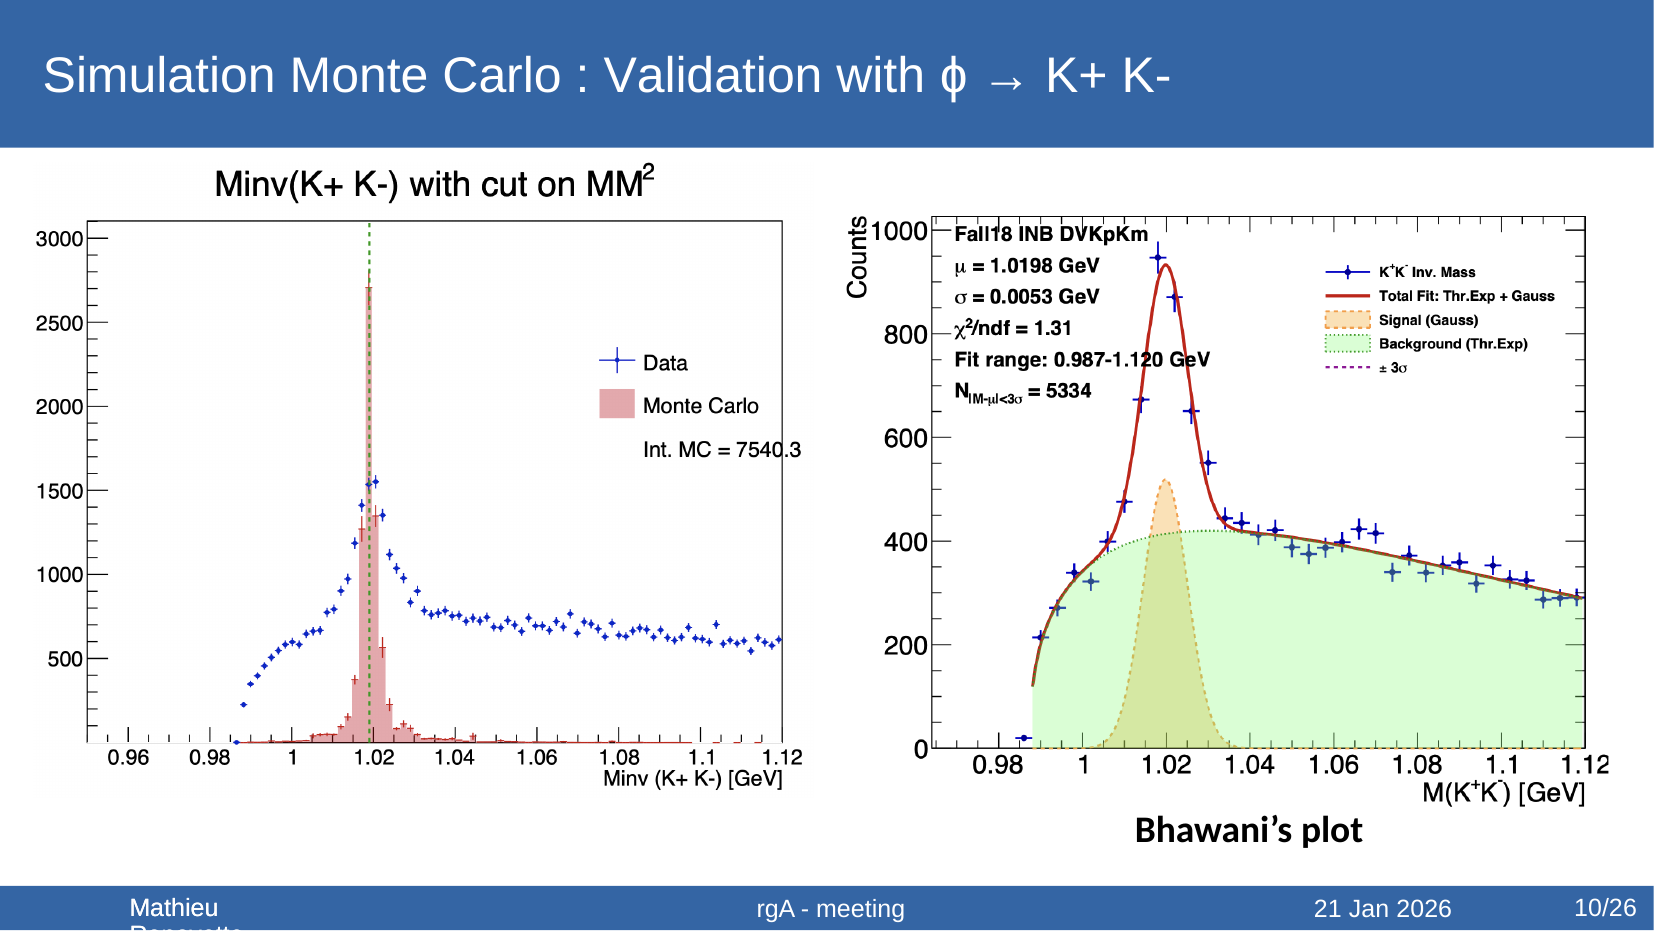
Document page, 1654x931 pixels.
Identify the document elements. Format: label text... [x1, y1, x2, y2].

picture [840, 207, 1617, 812]
text_box [0, 0, 1654, 148]
text_box 10/26 [1559, 885, 1654, 930]
text_box Simulation Monte Carlo : Validation with ɸ → K+ K- [27, 40, 1264, 114]
text_box [0, 885, 131, 931]
text_box 21 Jan 2026 [1299, 887, 1536, 931]
text_box rgA - meeting [734, 887, 953, 931]
text_box [226, 885, 1654, 931]
text_box Bhawani’s plot [1120, 797, 1418, 858]
picture [33, 162, 814, 798]
text_box Mathieu Ronayette [114, 885, 355, 929]
